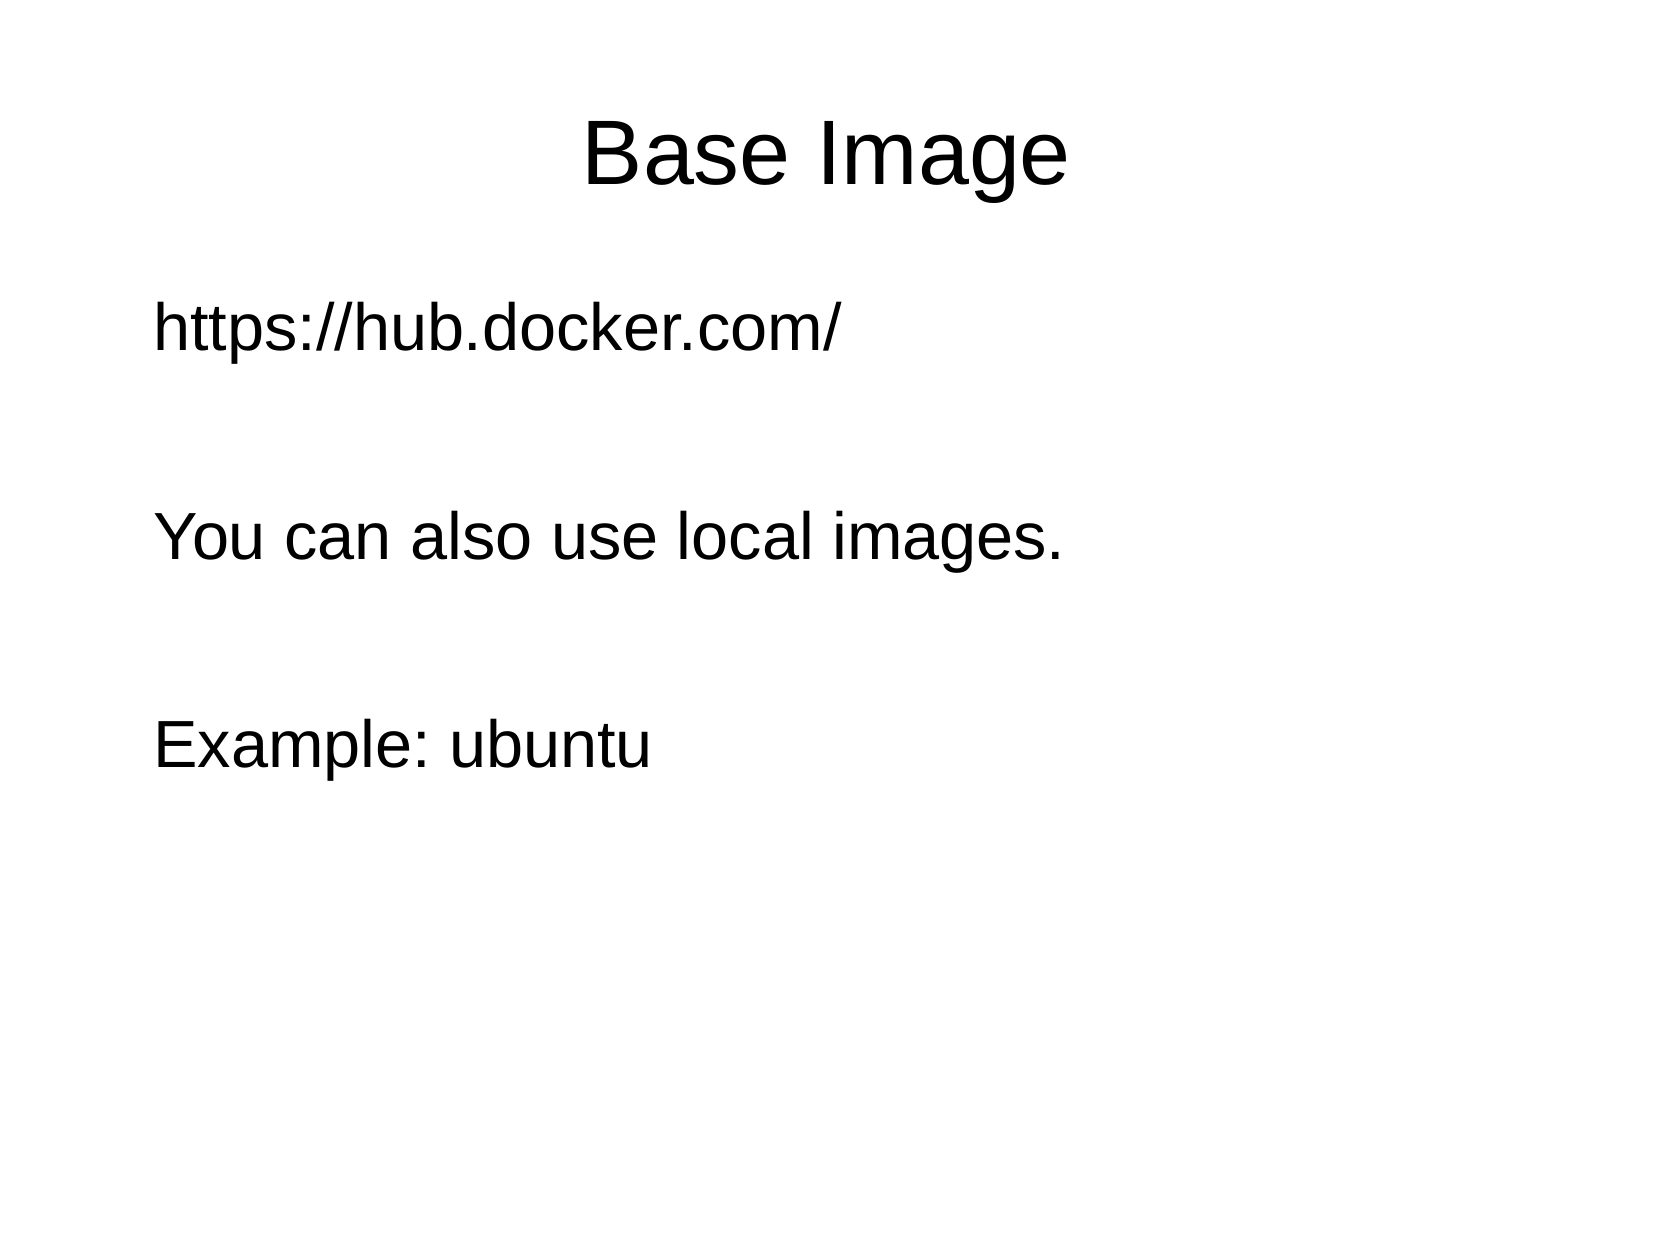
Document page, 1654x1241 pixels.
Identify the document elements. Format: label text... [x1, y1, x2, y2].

text_box [82, 290, 1571, 1010]
title Base Image [82, 49, 1571, 257]
